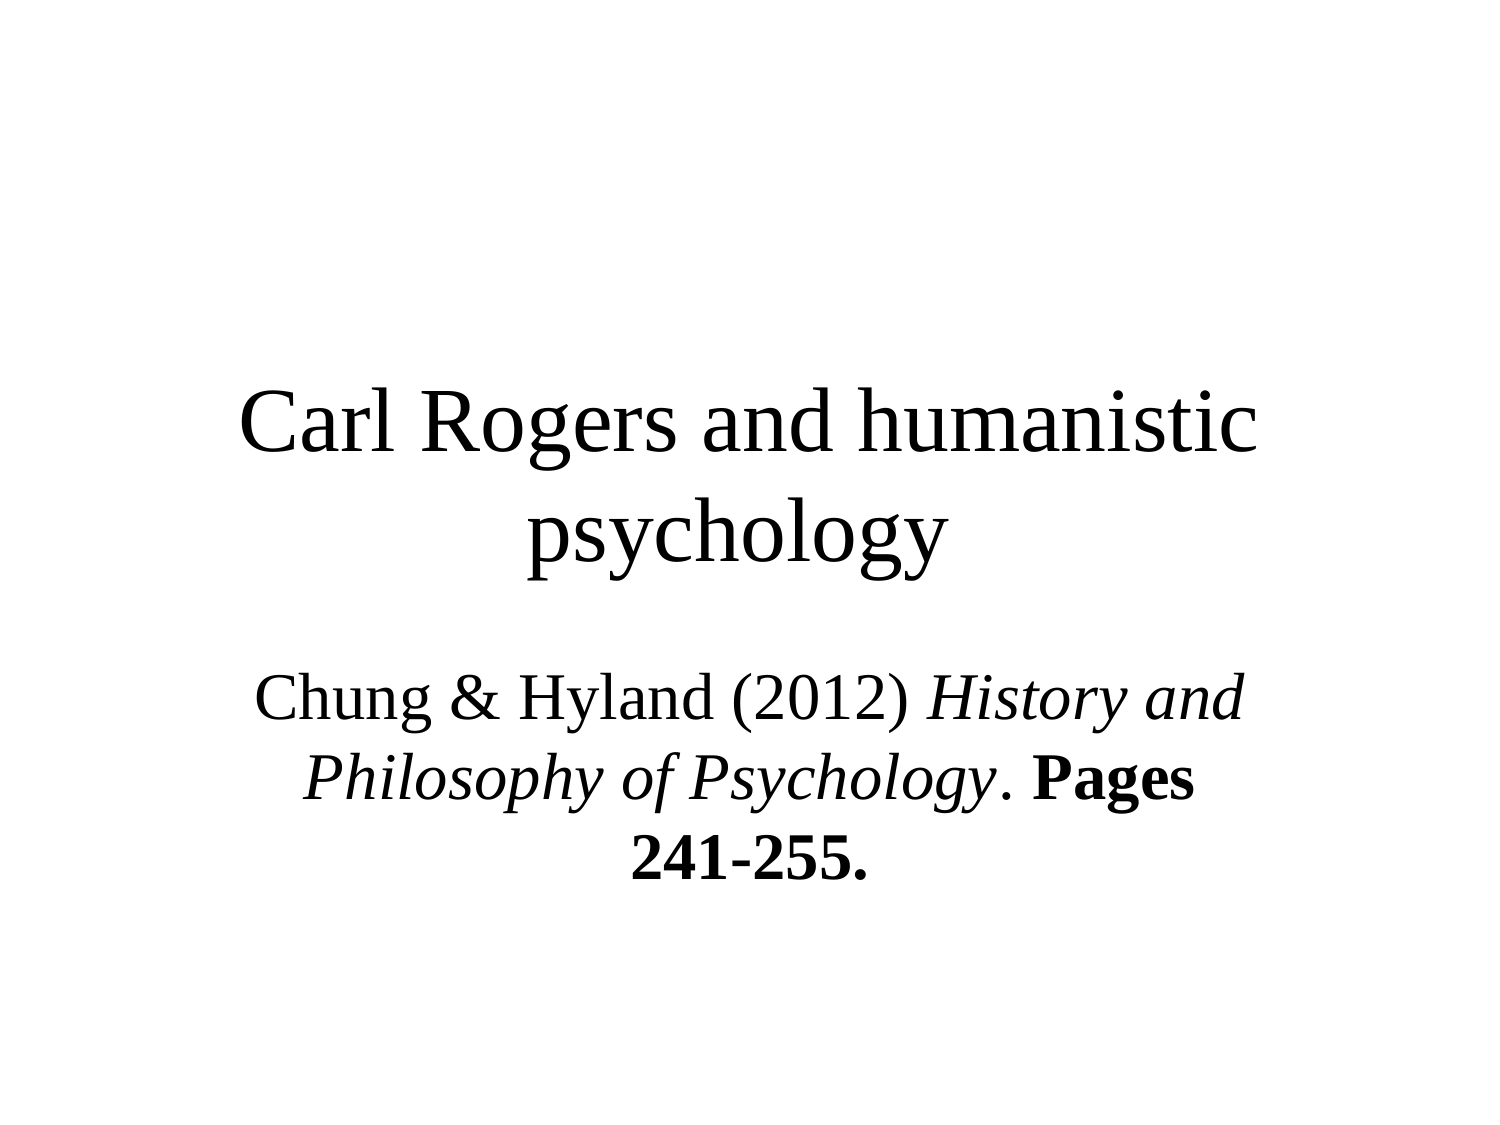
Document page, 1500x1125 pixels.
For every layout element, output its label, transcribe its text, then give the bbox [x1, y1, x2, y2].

title Carl Rogers and humanistic psychology [112, 349, 1388, 591]
subtitle Chung & Hyland (2012) History and Philosophy of Psychology. Pages 241-255. [225, 645, 1276, 933]
